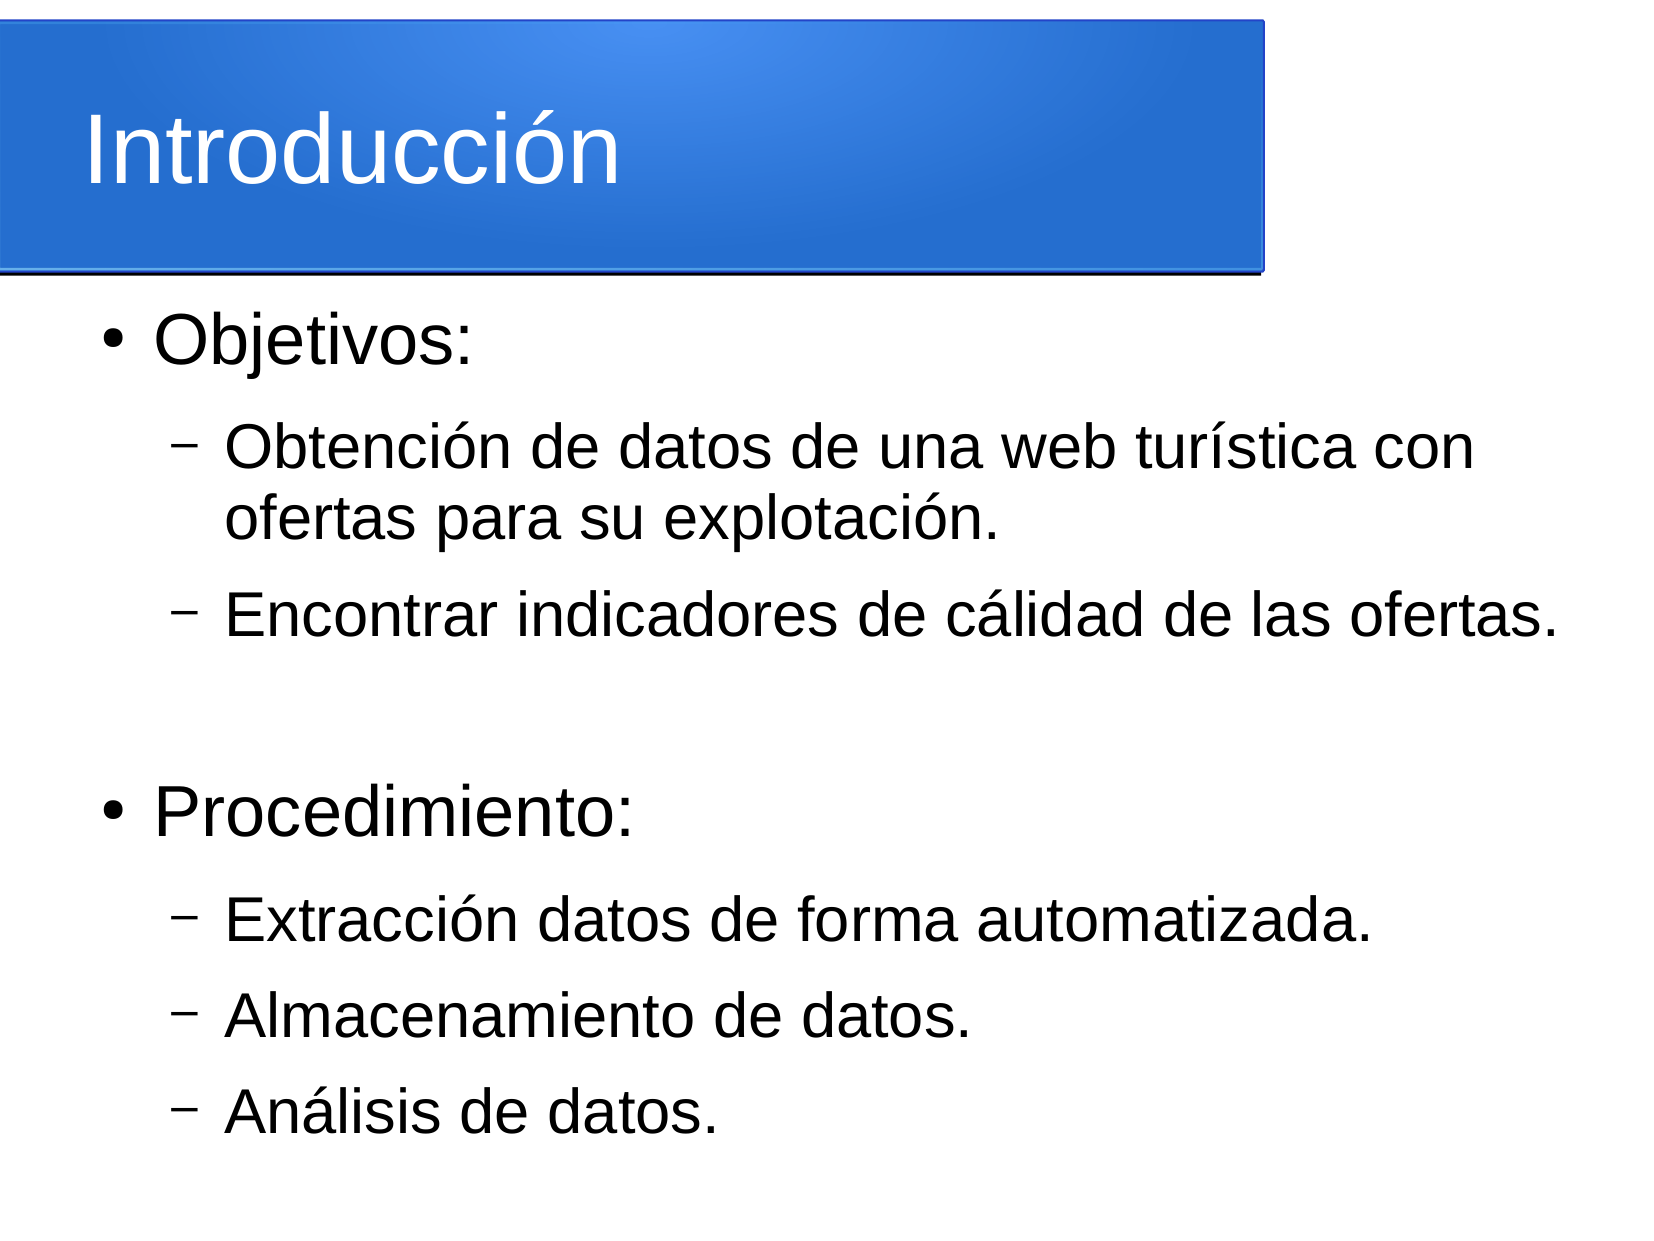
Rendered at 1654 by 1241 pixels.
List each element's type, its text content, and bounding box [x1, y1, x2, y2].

title Introducción [82, 47, 1235, 252]
list Objetivos: Obtención de datos de una web turística con ofertas para su explotación. Encontrar indicadores de cálidad de las ofertas. Procedimiento: Extracción datos de forma automatizada. Almacenamiento de datos. Análisis de datos. [82, 299, 1571, 1186]
